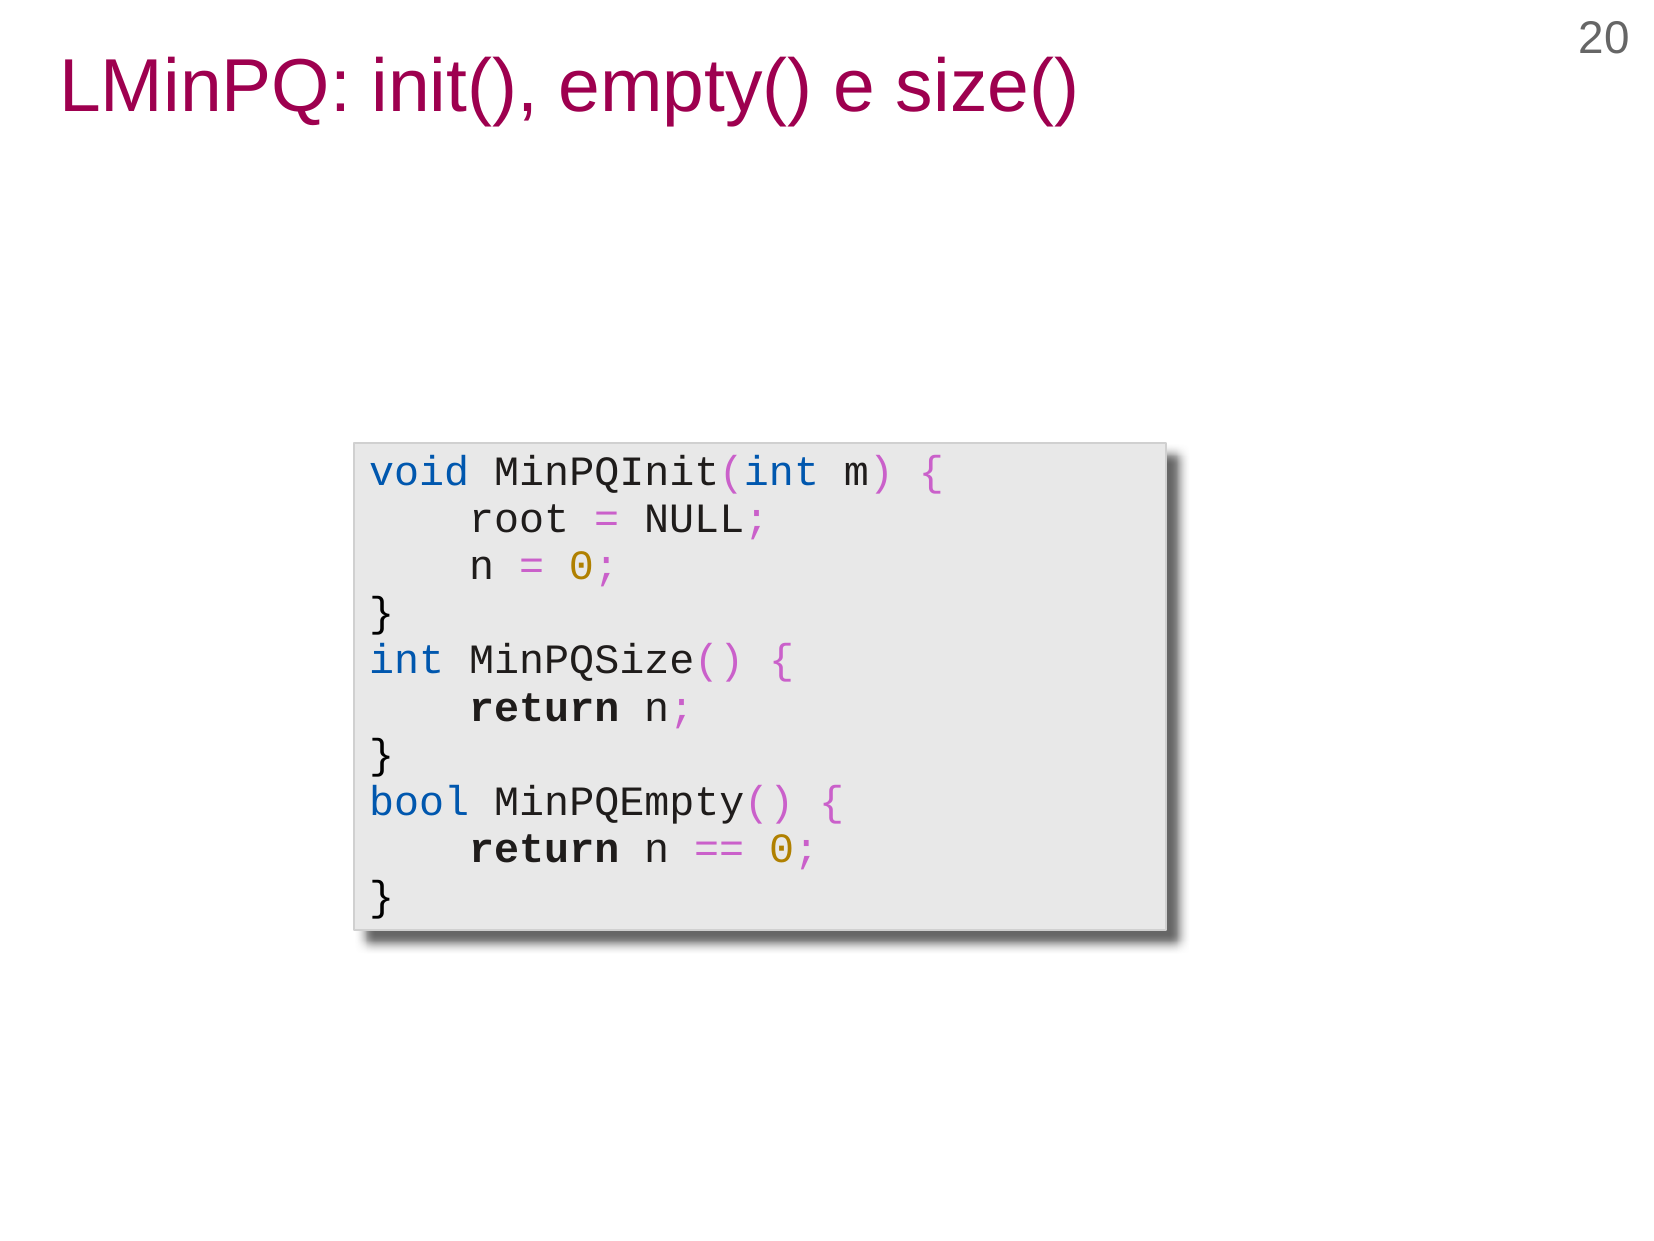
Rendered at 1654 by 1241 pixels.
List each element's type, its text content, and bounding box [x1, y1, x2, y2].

title LMinPQ: init(), empty() e size() [59, 29, 1595, 148]
text_box void MinPQInit(int m) { root = NULL; n = 0; } int MinPQSize() { return n; } bool MinPQEmpty() { return n == 0; } [354, 442, 1167, 931]
